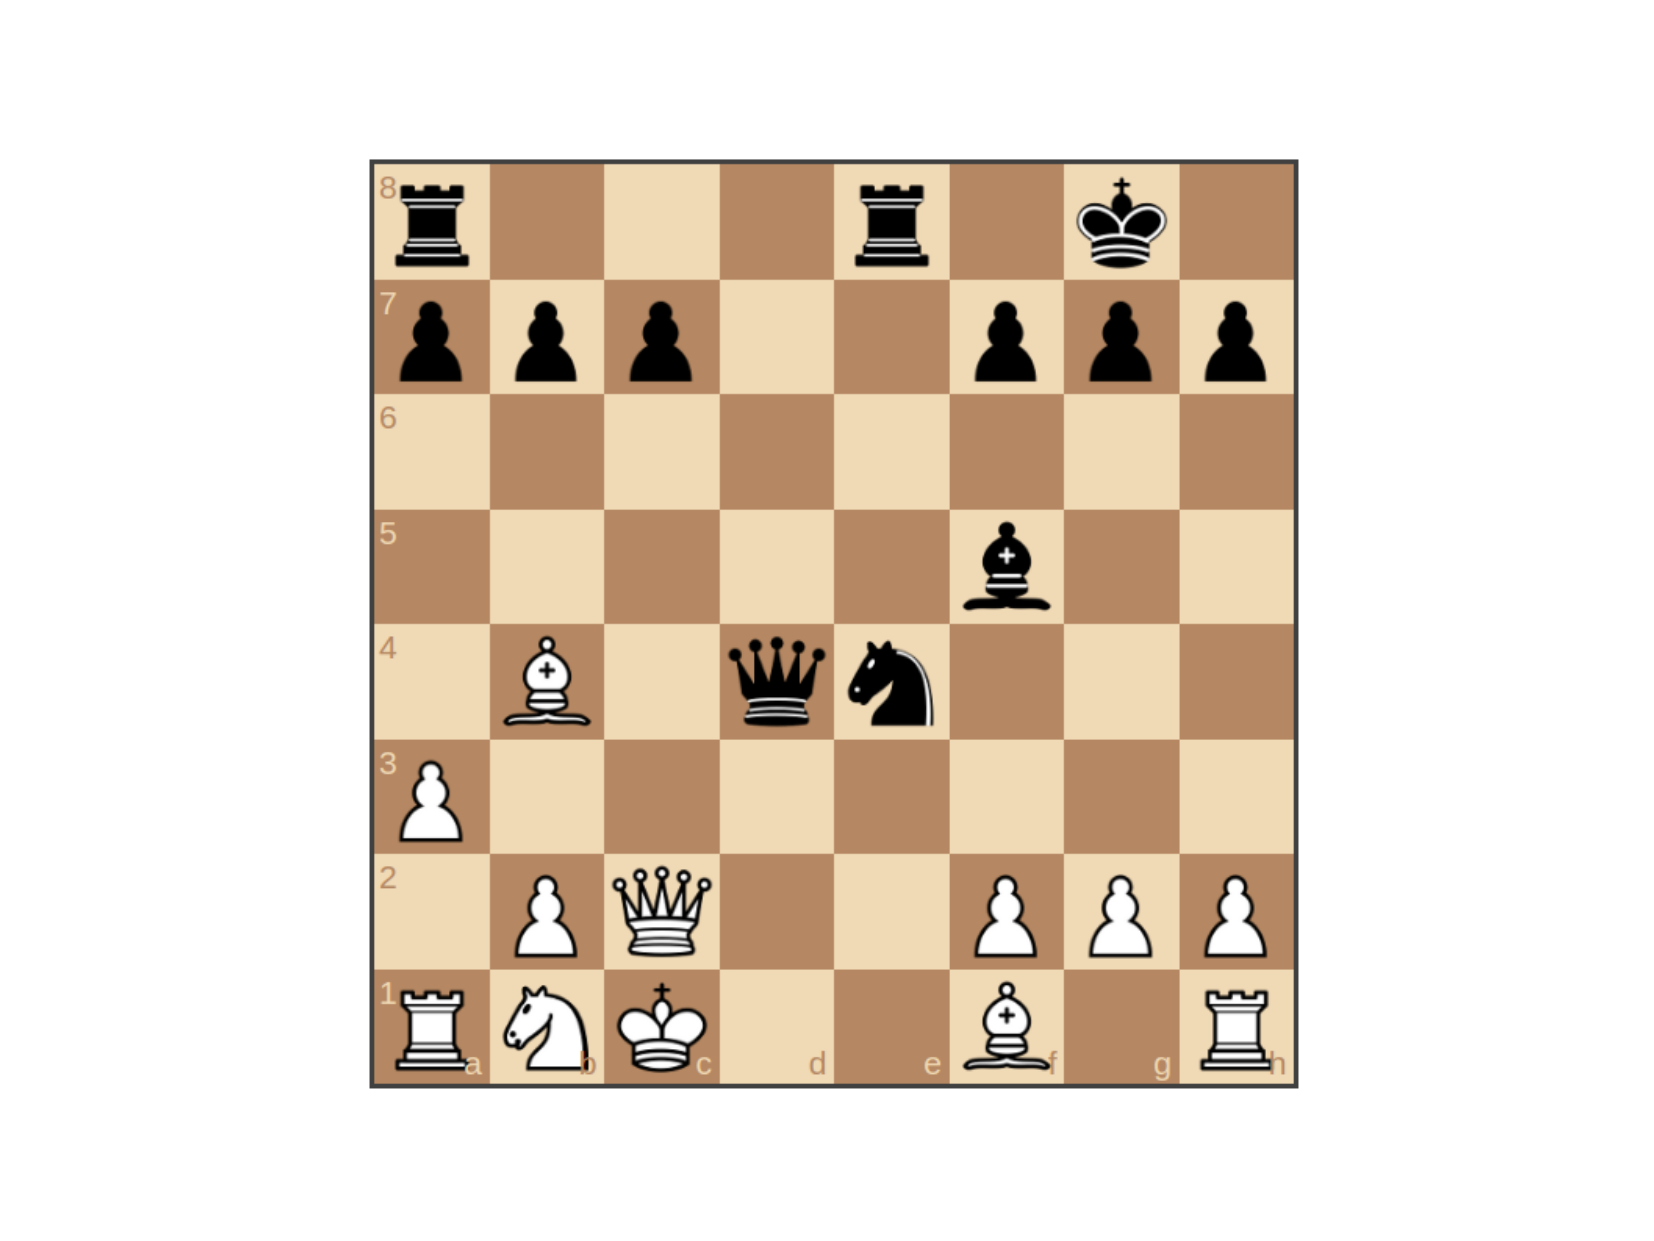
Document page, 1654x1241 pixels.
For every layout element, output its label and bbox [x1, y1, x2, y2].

picture [362, 155, 1305, 1095]
